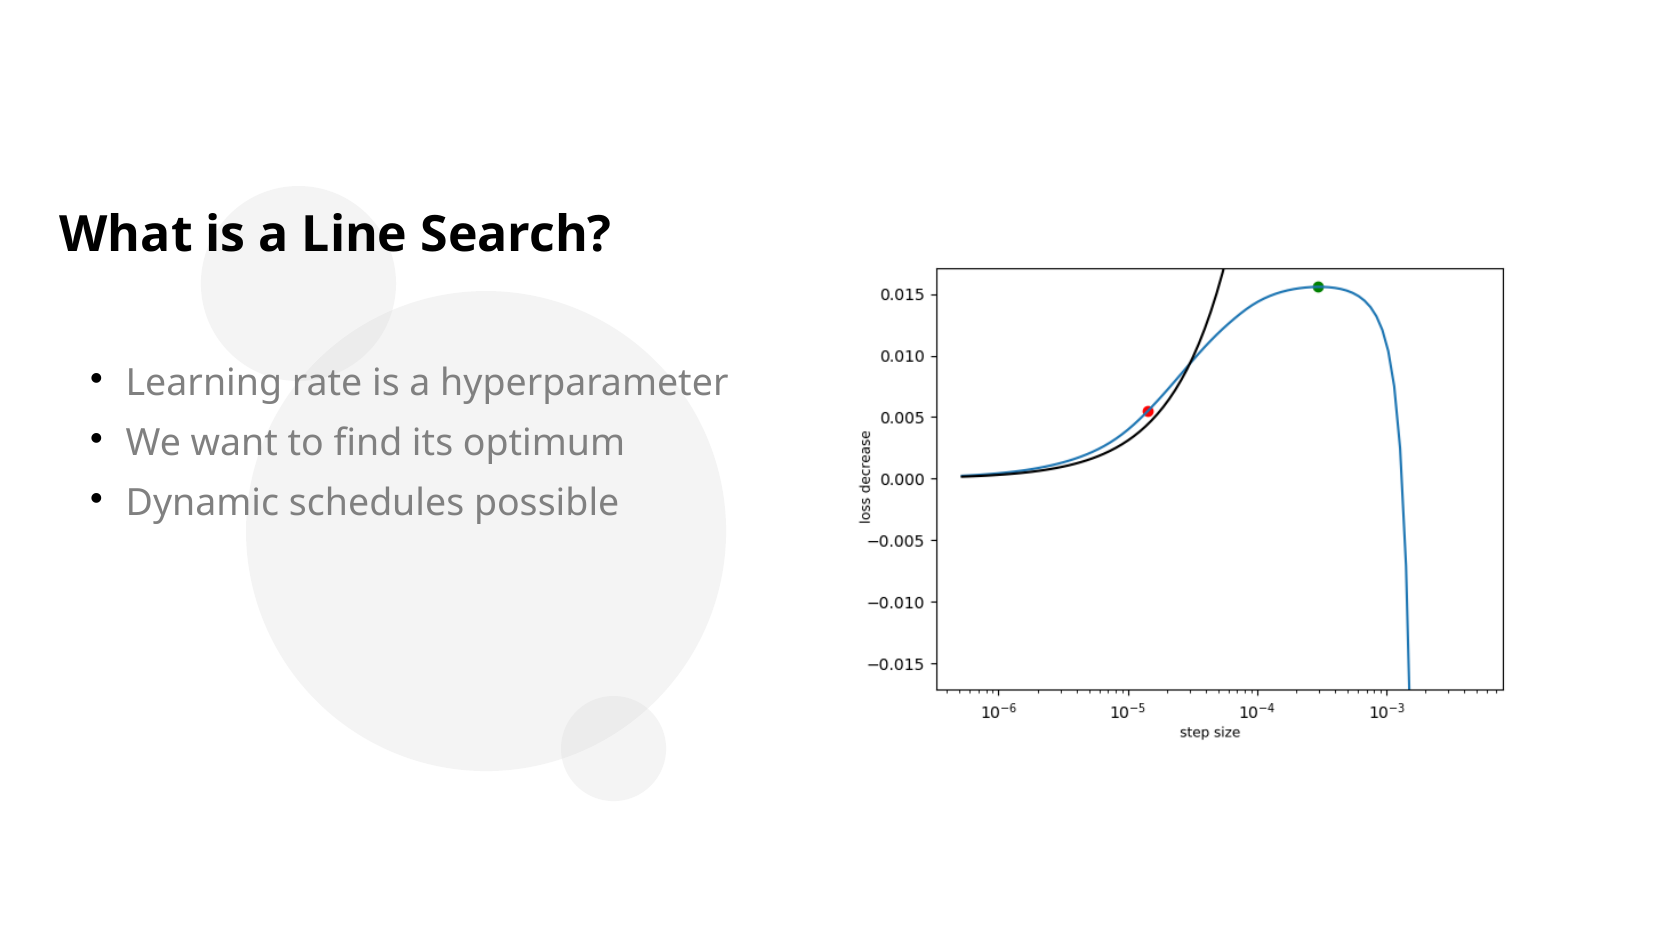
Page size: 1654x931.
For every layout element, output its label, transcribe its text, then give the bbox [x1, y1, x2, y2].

picture [845, 202, 1576, 751]
text_box What is a Line Search? [45, 193, 676, 259]
text_box Learning rate is a hyperparameter We want to find its optimum Dynamic schedules possible [75, 350, 845, 680]
